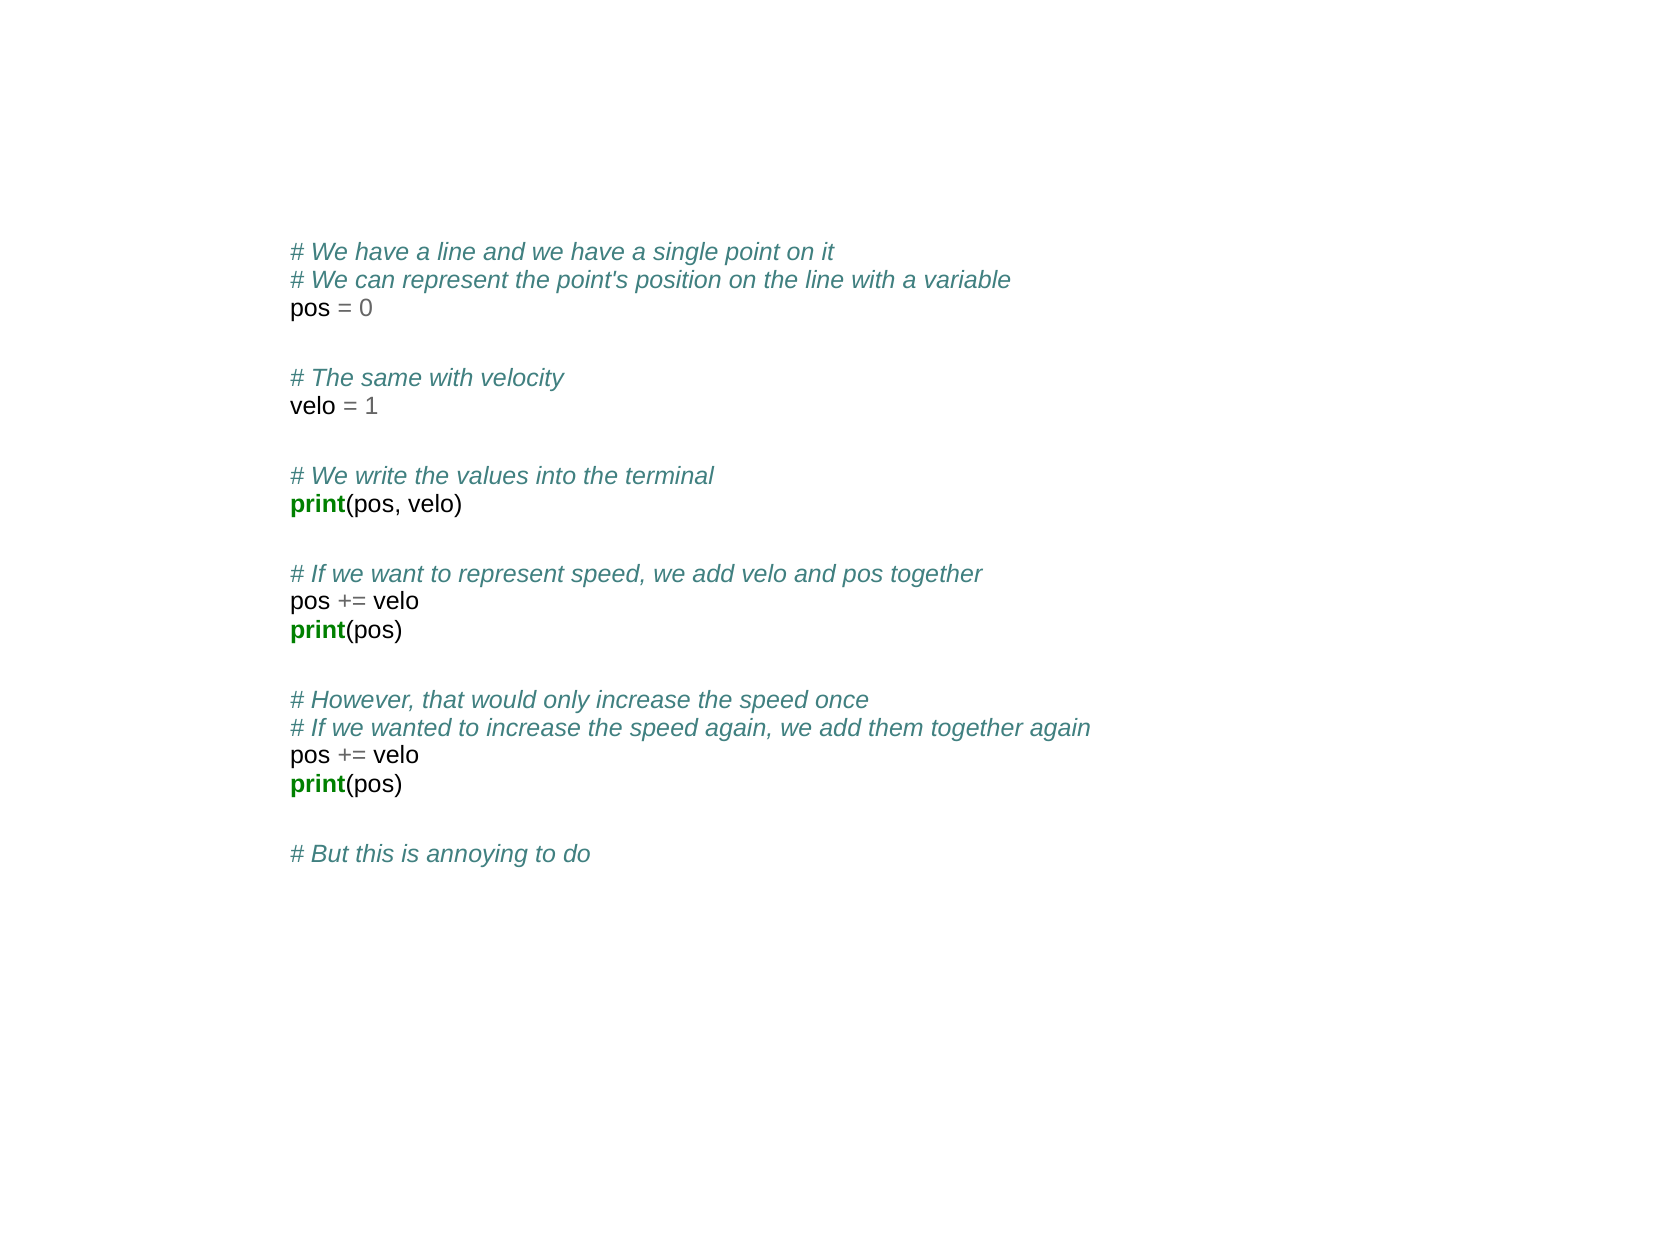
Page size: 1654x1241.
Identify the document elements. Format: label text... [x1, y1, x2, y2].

text_box # We have a line and we have a single point on it # We can represent the point's position on the line with a variable pos = 0 # The same with velocity velo = 1 # We write the values into the terminal print(pos, velo) # If we want to represent speed, we add velo and pos together pos += velo print(pos) # However, that would only increase the speed once # If we wanted to increase the speed again, we add them together again pos += velo print(pos) # But this is annoying to do [275, 230, 1379, 1011]
